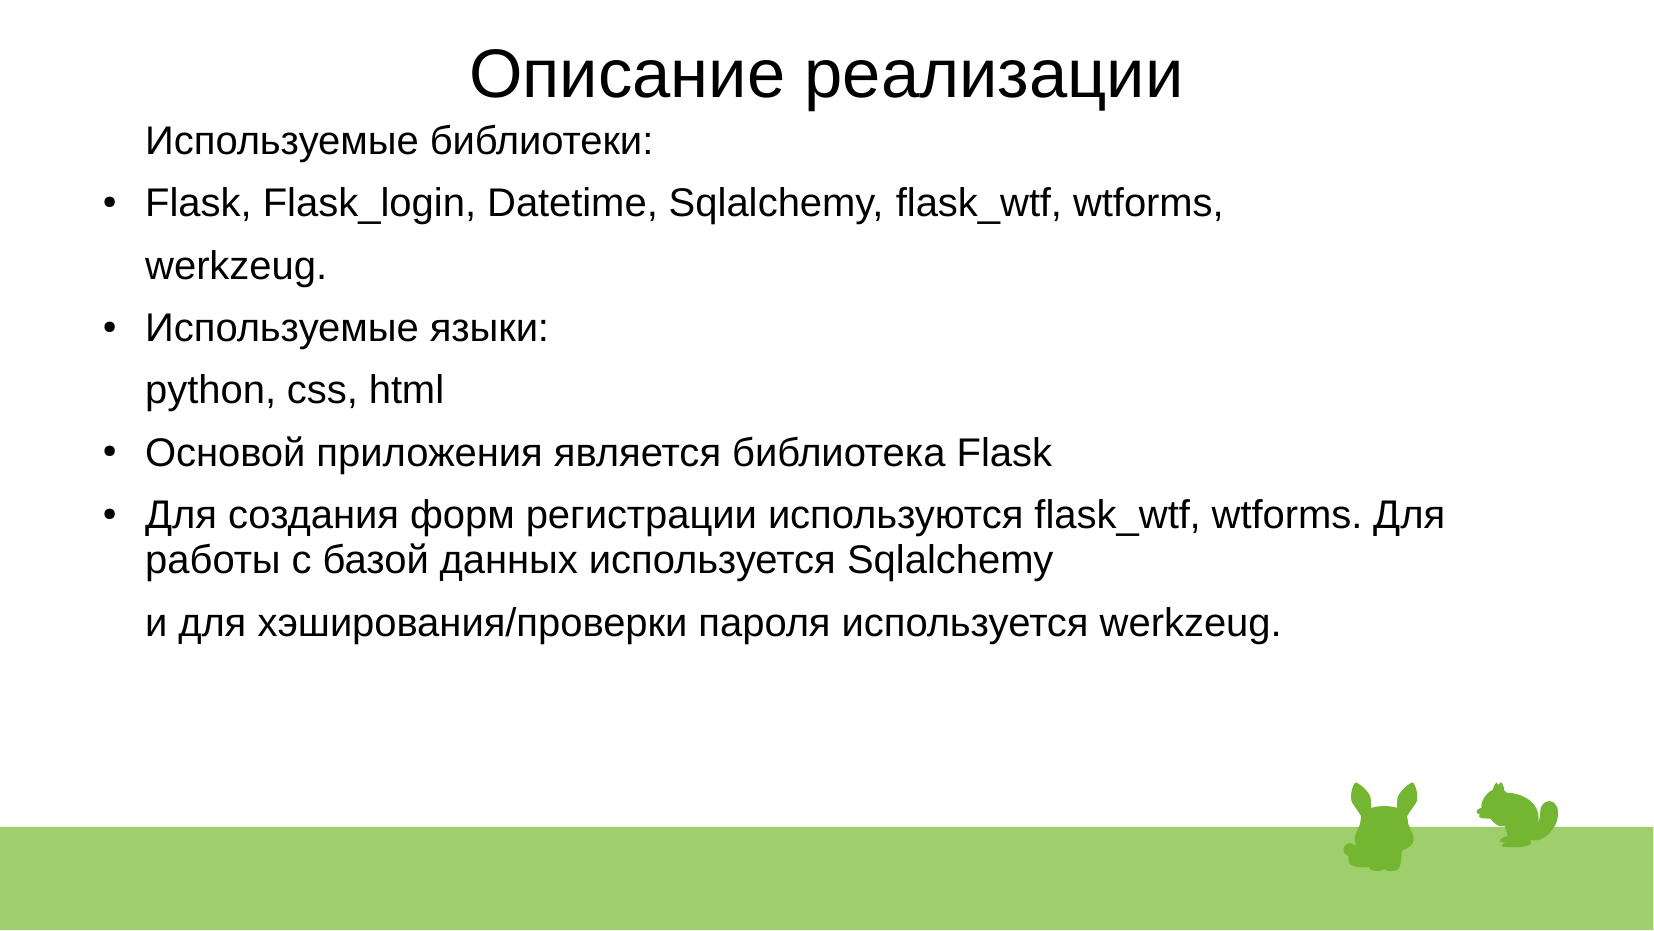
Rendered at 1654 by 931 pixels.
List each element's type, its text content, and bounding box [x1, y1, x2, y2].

list Используемые библиотеки: Flask, Flask_login, Datetime, Sqlalchemy, flask_wtf, wtforms, werkzeug. Используемые языки: python, css, html Основой приложения является библиотека Flask Для создания форм регистрации используются flask_wtf, wtforms. Для работы с базой данных используется Sqlalchemy и для хэширования/проверки пароля используется werkzeug. [88, 118, 1565, 650]
title Описание реализации [88, 29, 1565, 118]
